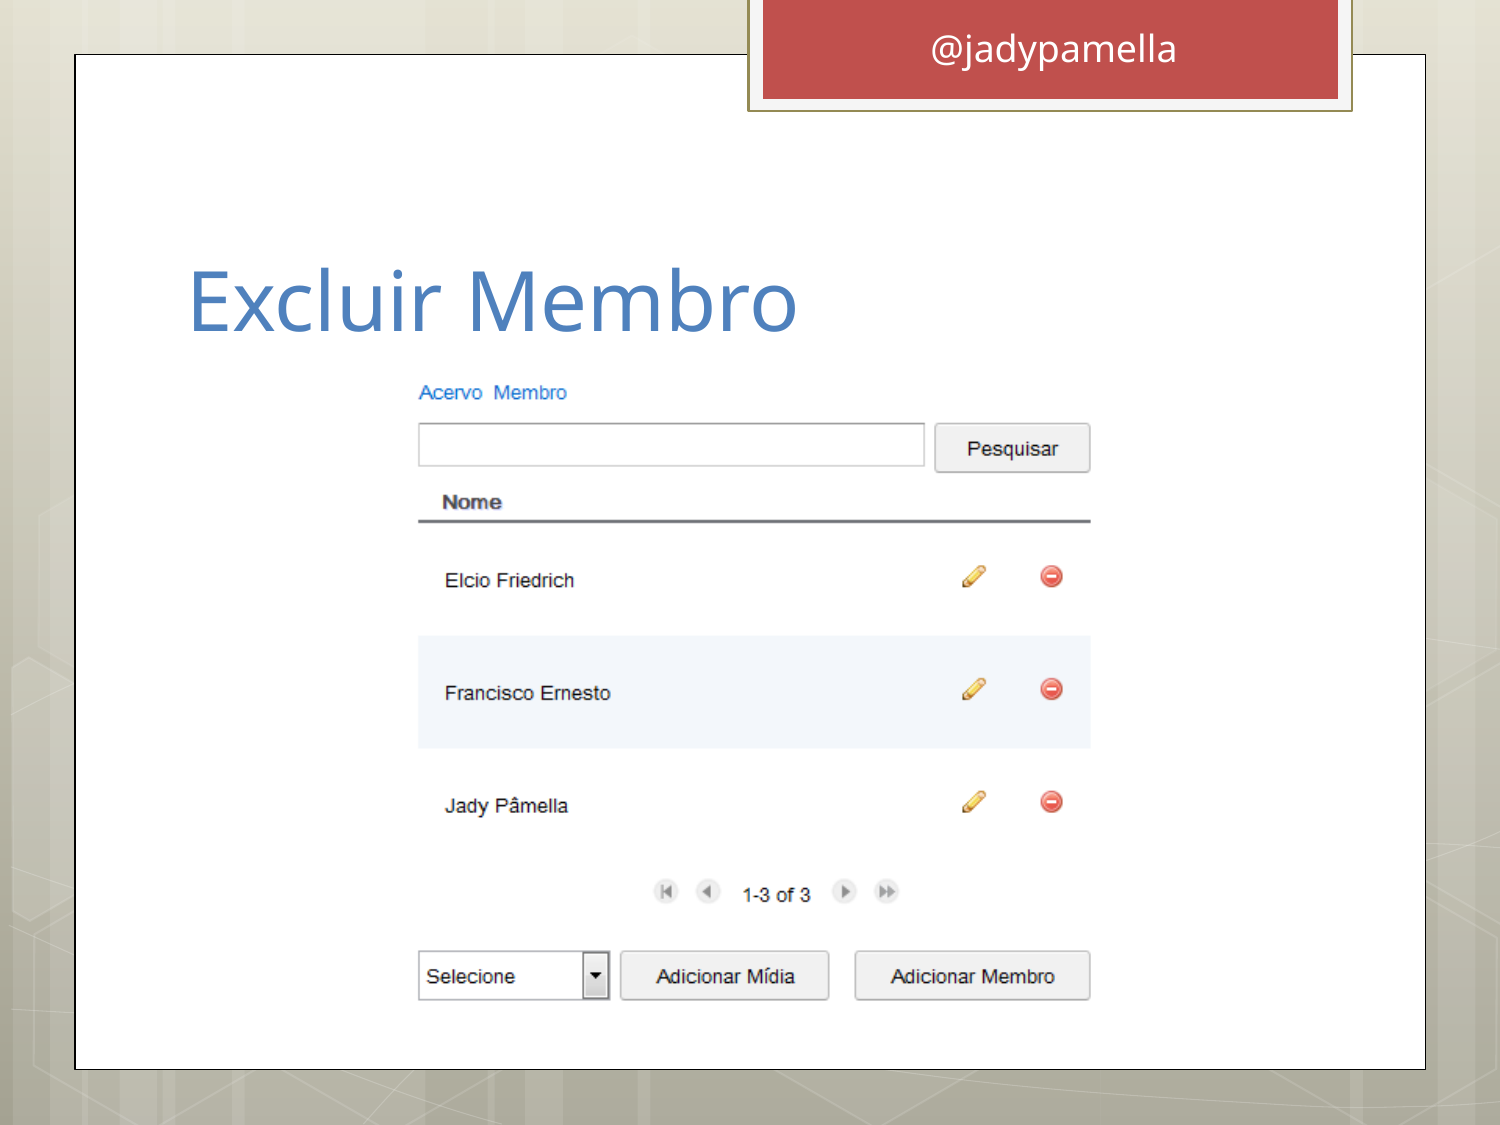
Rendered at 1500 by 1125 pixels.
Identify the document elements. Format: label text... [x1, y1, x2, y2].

picture [395, 373, 1116, 1029]
text_box @jadypamella [915, 17, 1211, 79]
title Excluir Membro [171, 168, 1324, 357]
